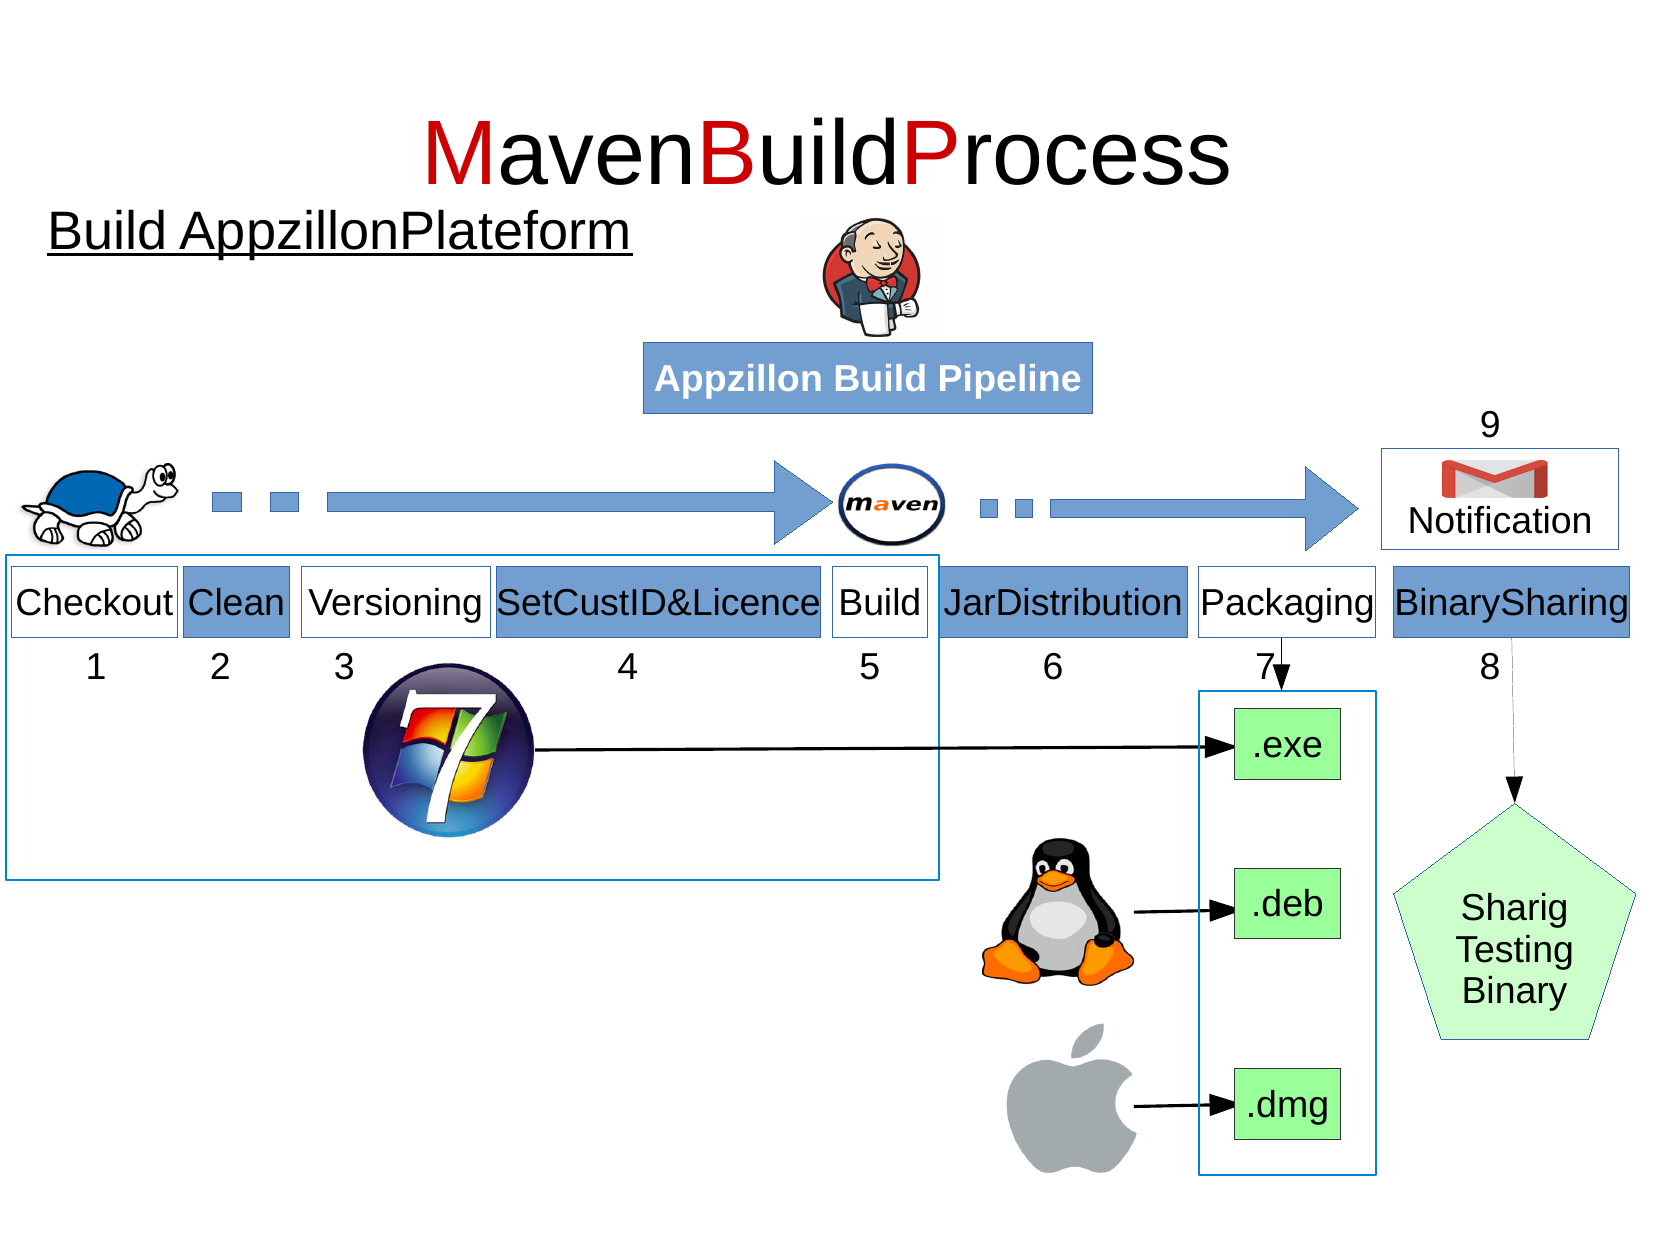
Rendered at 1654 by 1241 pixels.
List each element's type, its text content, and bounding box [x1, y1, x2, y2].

text_box Build [832, 566, 928, 638]
text_box 4 [602, 637, 653, 695]
text_box Checkout [11, 566, 178, 638]
text_box [270, 492, 299, 512]
title MavenBuildProcess [82, 49, 1571, 257]
picture [804, 218, 939, 337]
text_box 8 [1464, 637, 1516, 695]
text_box Clean [183, 566, 290, 638]
picture [360, 661, 536, 839]
text_box Appzillon Build Pipeline [643, 342, 1093, 414]
picture [938, 1003, 1205, 1193]
subtitle Build AppzillonPlateform [47, 200, 1536, 365]
picture [1200, 1003, 1205, 1103]
text_box Versioning [301, 566, 491, 638]
text_box [1050, 466, 1359, 551]
text_box SetCustID&Licence [496, 566, 821, 638]
text_box .exe [1234, 708, 1341, 780]
text_box Sharig Testing Binary [1393, 803, 1636, 1040]
text_box 3 [319, 637, 370, 695]
text_box [980, 499, 998, 518]
text_box 1 [70, 637, 122, 695]
text_box 7 [1240, 637, 1291, 695]
text_box 2 [194, 637, 246, 695]
text_box 5 [844, 637, 896, 695]
picture [1200, 1107, 1205, 1174]
picture [826, 454, 957, 555]
text_box BinarySharing [1393, 566, 1630, 638]
text_box 9 [1464, 395, 1516, 453]
text_box [212, 492, 242, 512]
text_box Notification [1381, 448, 1619, 550]
text_box Packaging [1198, 566, 1376, 638]
text_box .deb [1234, 868, 1341, 939]
picture [982, 838, 1134, 986]
picture [11, 460, 189, 550]
text_box 6 [1027, 637, 1079, 695]
text_box JarDistribution [940, 566, 1188, 638]
text_box .dmg [1234, 1068, 1341, 1140]
text_box [1015, 499, 1033, 518]
text_box [327, 460, 833, 545]
